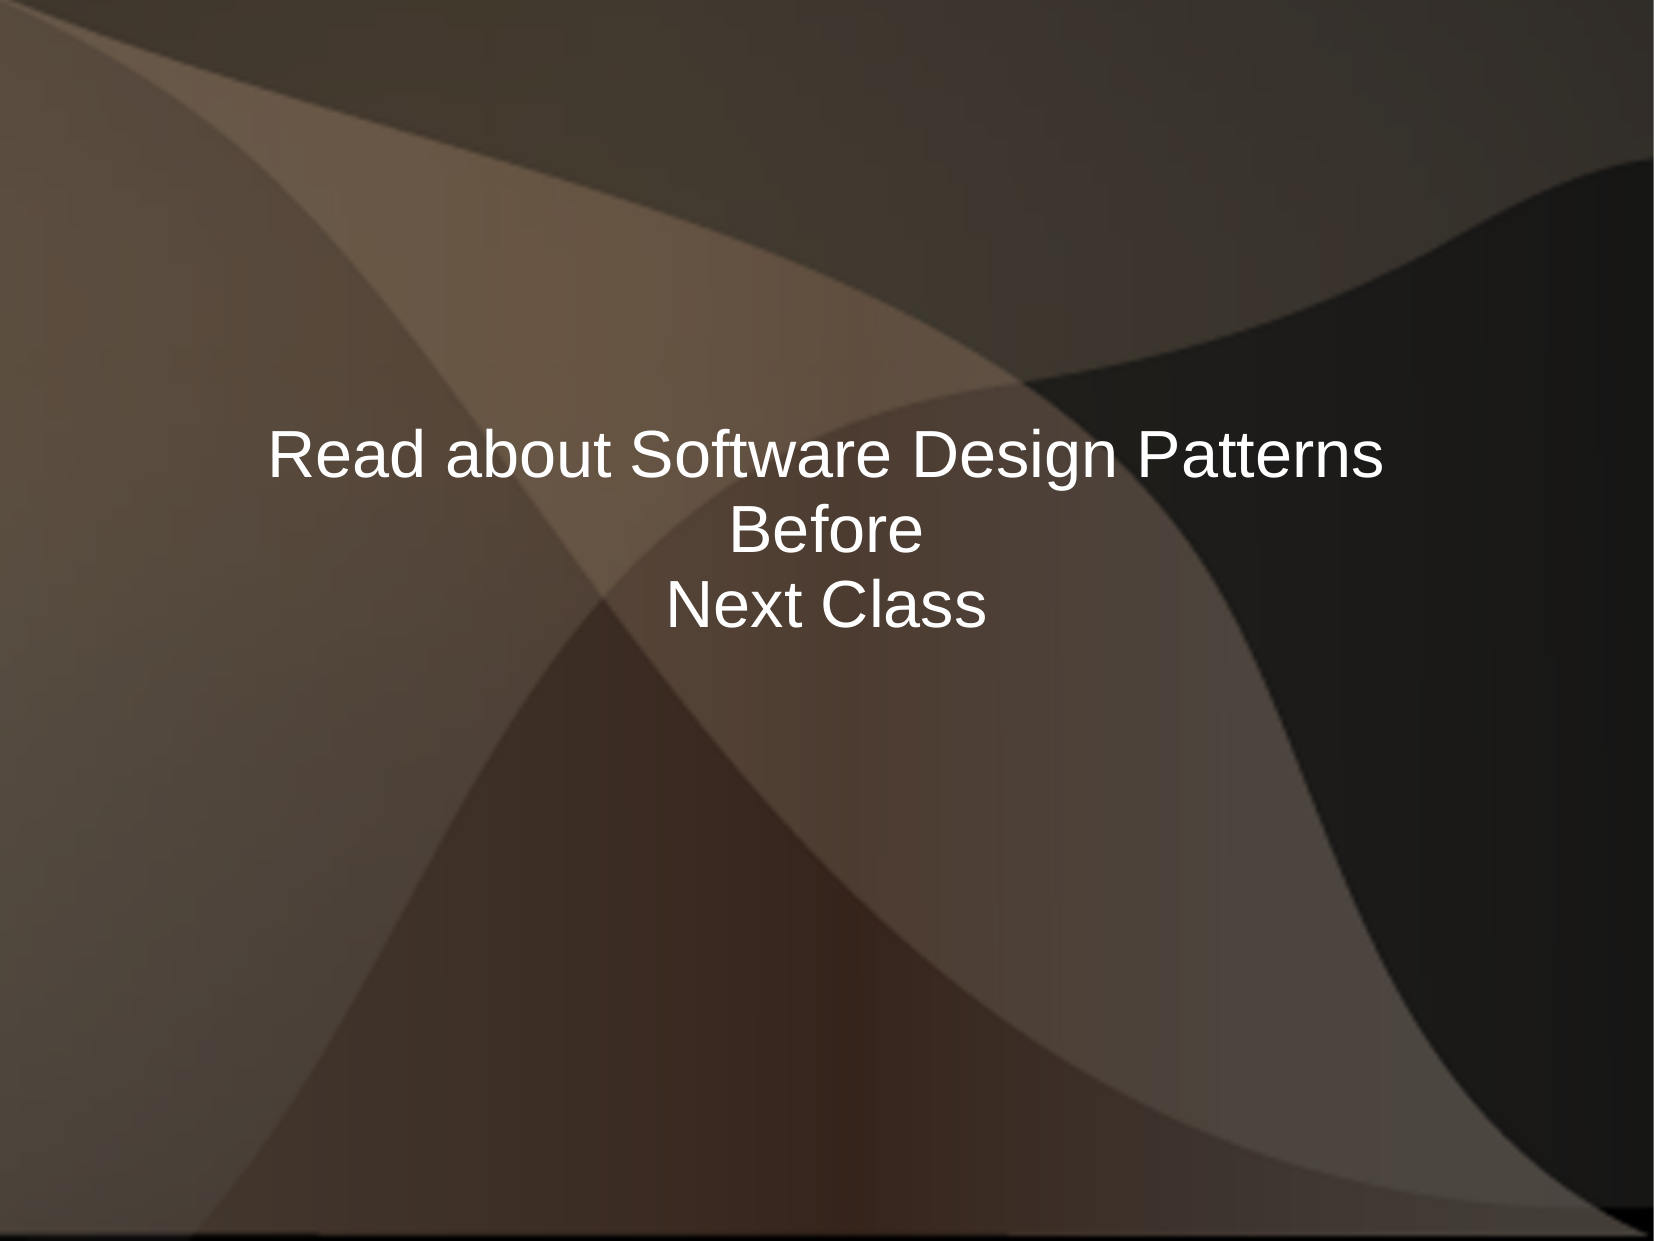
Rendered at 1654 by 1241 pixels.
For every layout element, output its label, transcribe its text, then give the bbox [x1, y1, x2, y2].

picture [0, 0, 1654, 1241]
subtitle Read about Software Design Patterns Before Next Class [82, 49, 1571, 1010]
